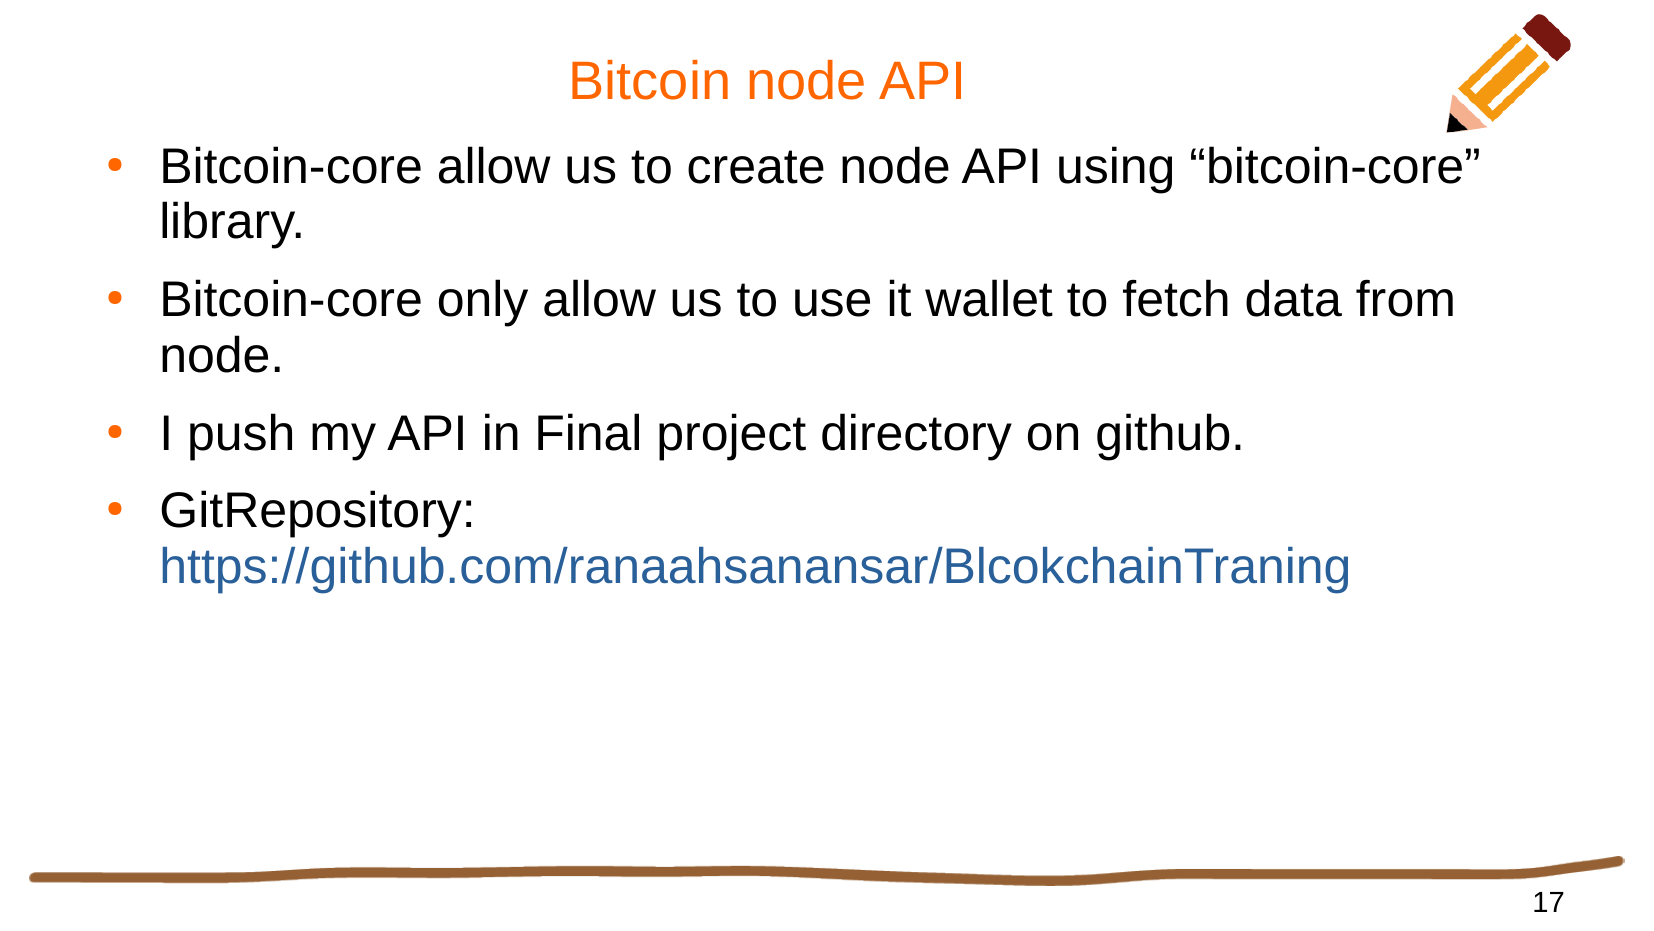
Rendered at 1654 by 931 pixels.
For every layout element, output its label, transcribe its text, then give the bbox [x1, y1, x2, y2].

list Bitcoin-core allow us to create node API using “bitcoin-core” library. Bitcoin-core only allow us to use it wallet to fetch data from node. I push my API in Final project directory on github. GitRepository: https://github.com/ranaahsanansar/BlcokchainTraning [88, 137, 1565, 788]
title Bitcoin node API [88, 29, 1447, 133]
picture [1446, 14, 1571, 133]
picture [29, 856, 1625, 886]
